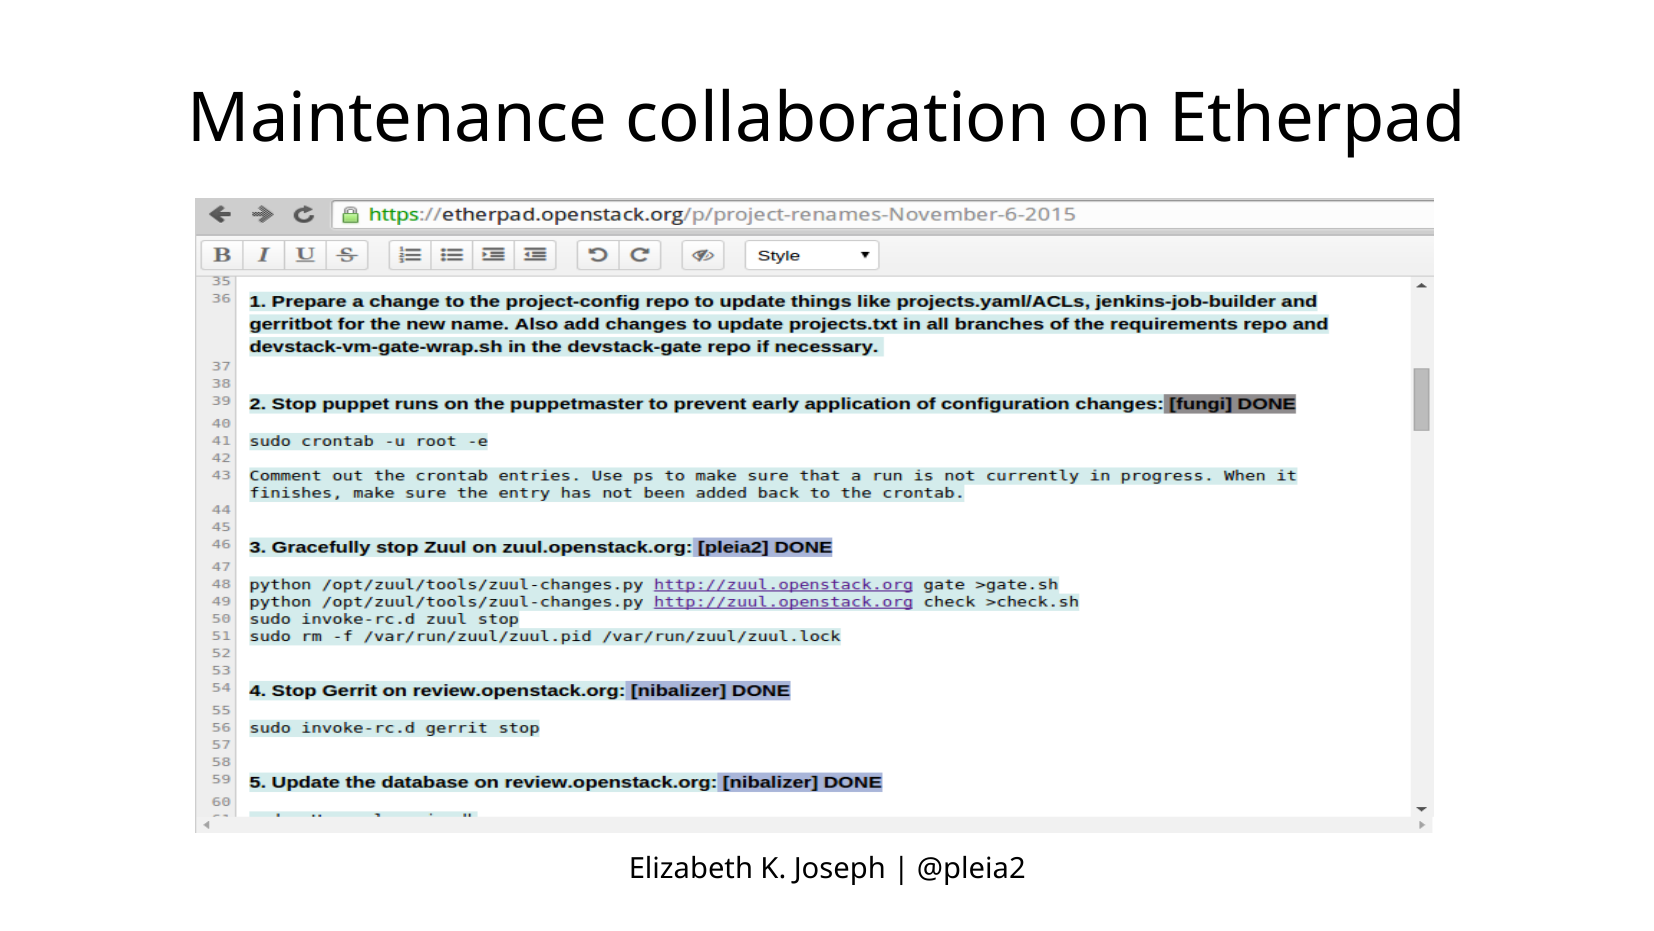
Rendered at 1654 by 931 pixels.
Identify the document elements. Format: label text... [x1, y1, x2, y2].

picture [195, 198, 1434, 833]
title Maintenance collaboration on Etherpad [82, 37, 1571, 193]
